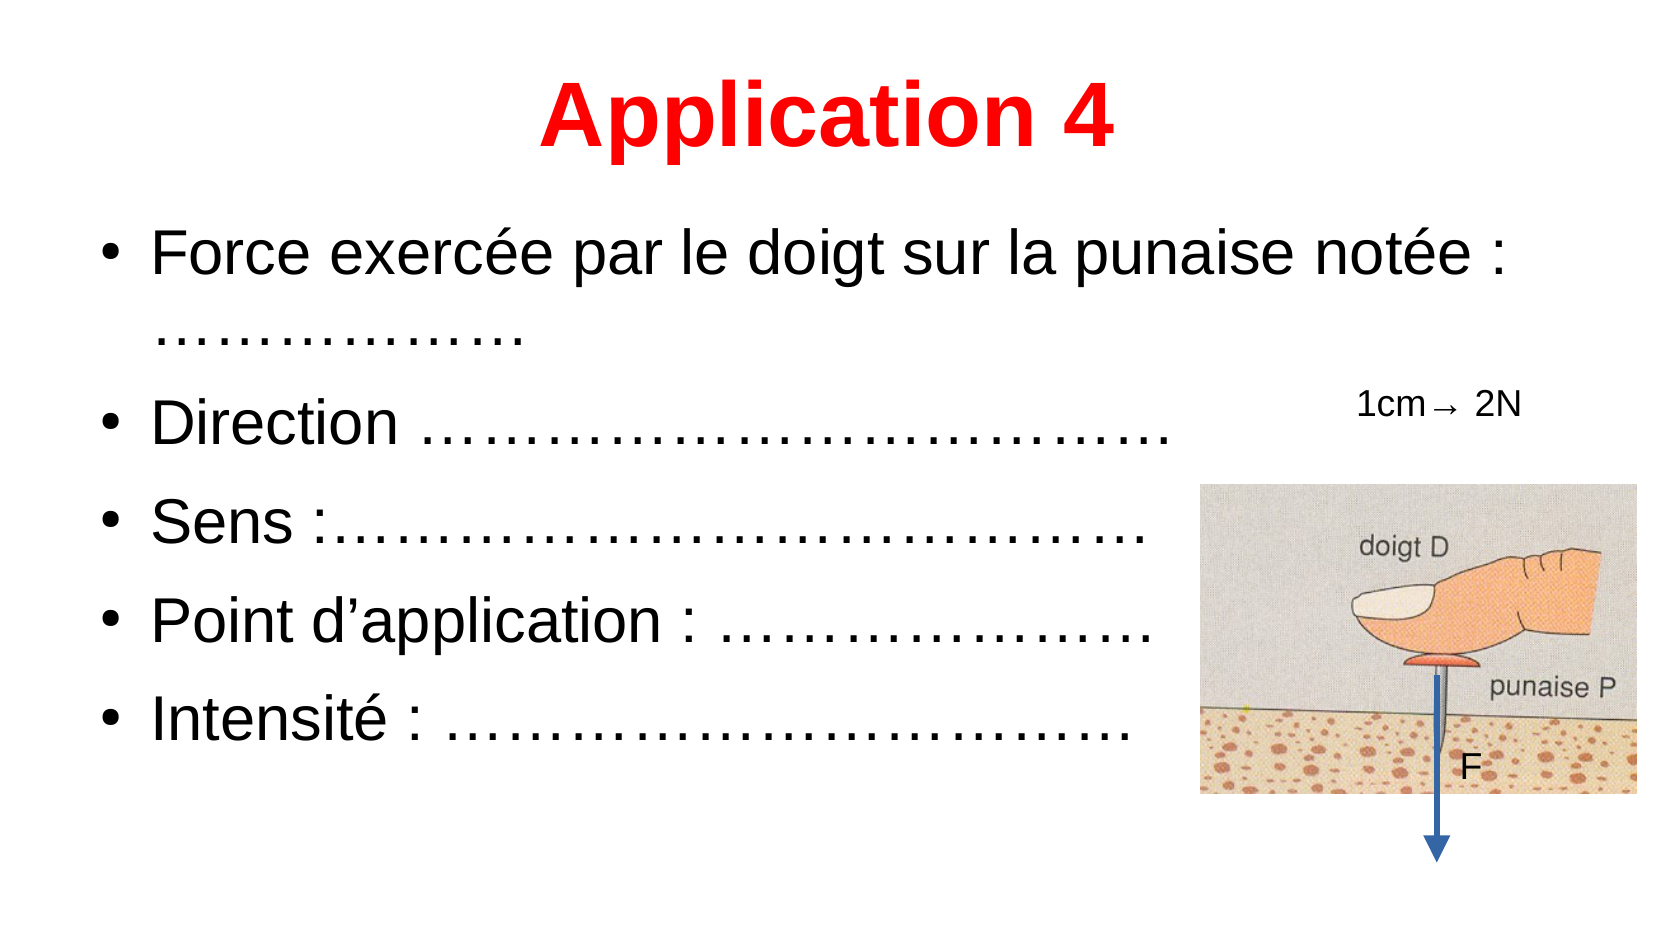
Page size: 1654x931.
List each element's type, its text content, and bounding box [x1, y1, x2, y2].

list Force exercée par le doigt sur la punaise notée : ……………… Direction ……………………………… Sens :………………………………… Point d’application : ………………… Intensité : …………………………… [82, 217, 1571, 758]
title Application 4 [82, 37, 1571, 193]
picture [1200, 484, 1637, 794]
text_box 1cm→ 2N [1341, 375, 1538, 432]
text_box F [1444, 738, 1498, 796]
